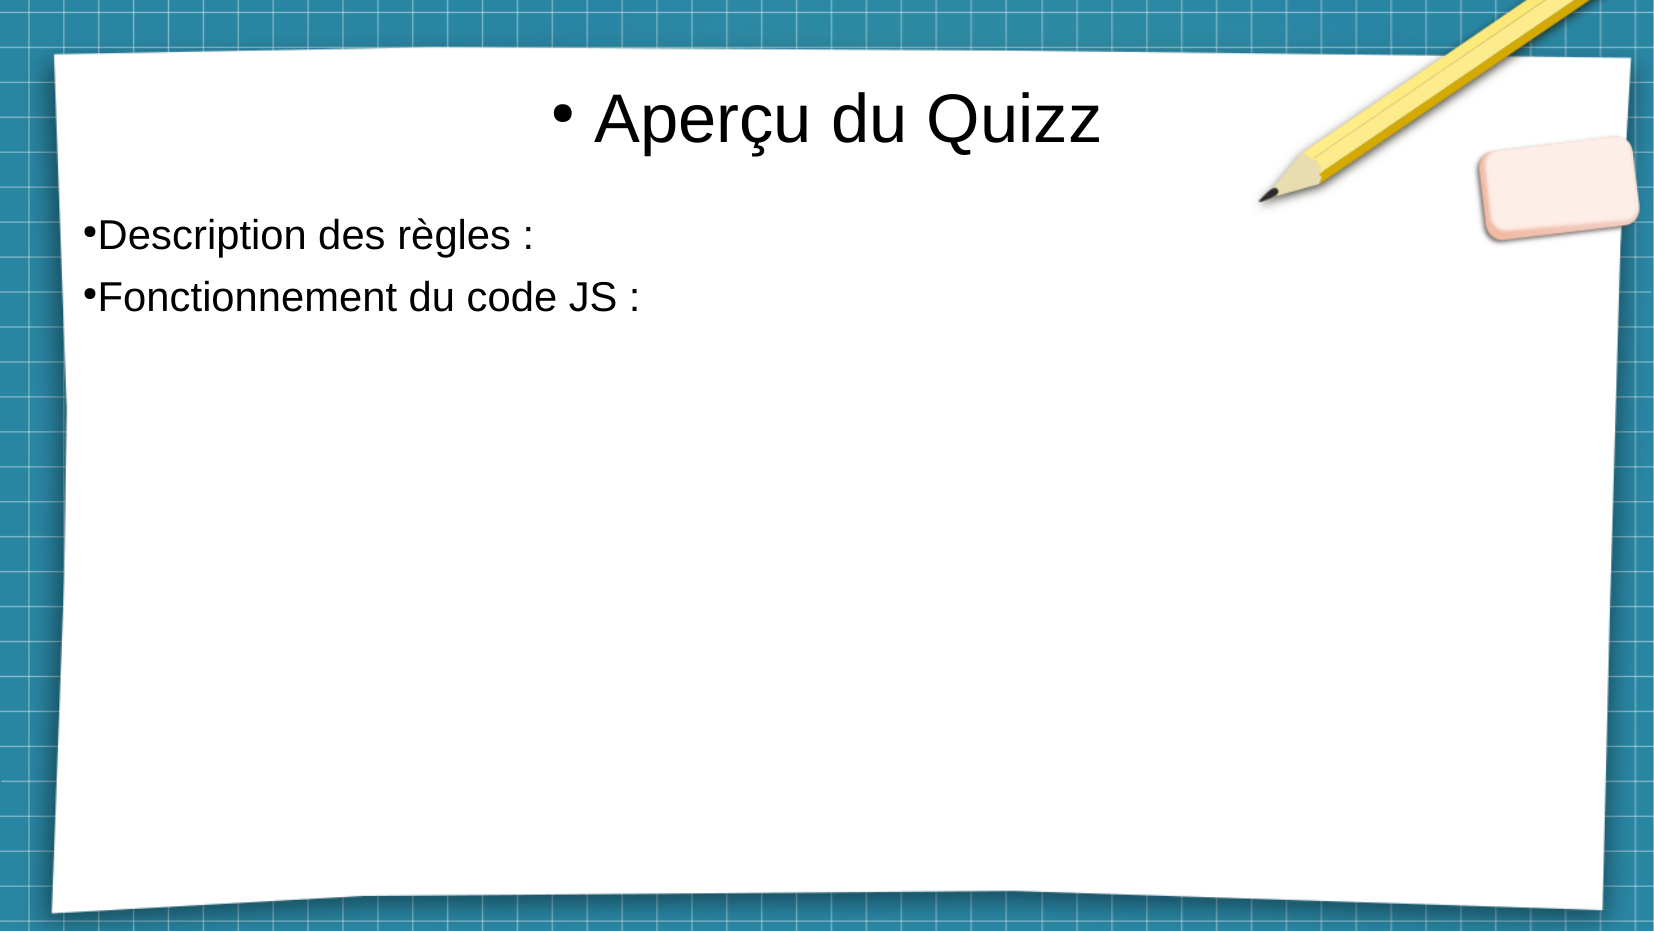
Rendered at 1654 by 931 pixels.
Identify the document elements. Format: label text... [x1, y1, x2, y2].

list Description des règles : Fonctionnement du code JS : [82, 217, 1571, 865]
title Aperçu du Quizz [82, 37, 1571, 193]
